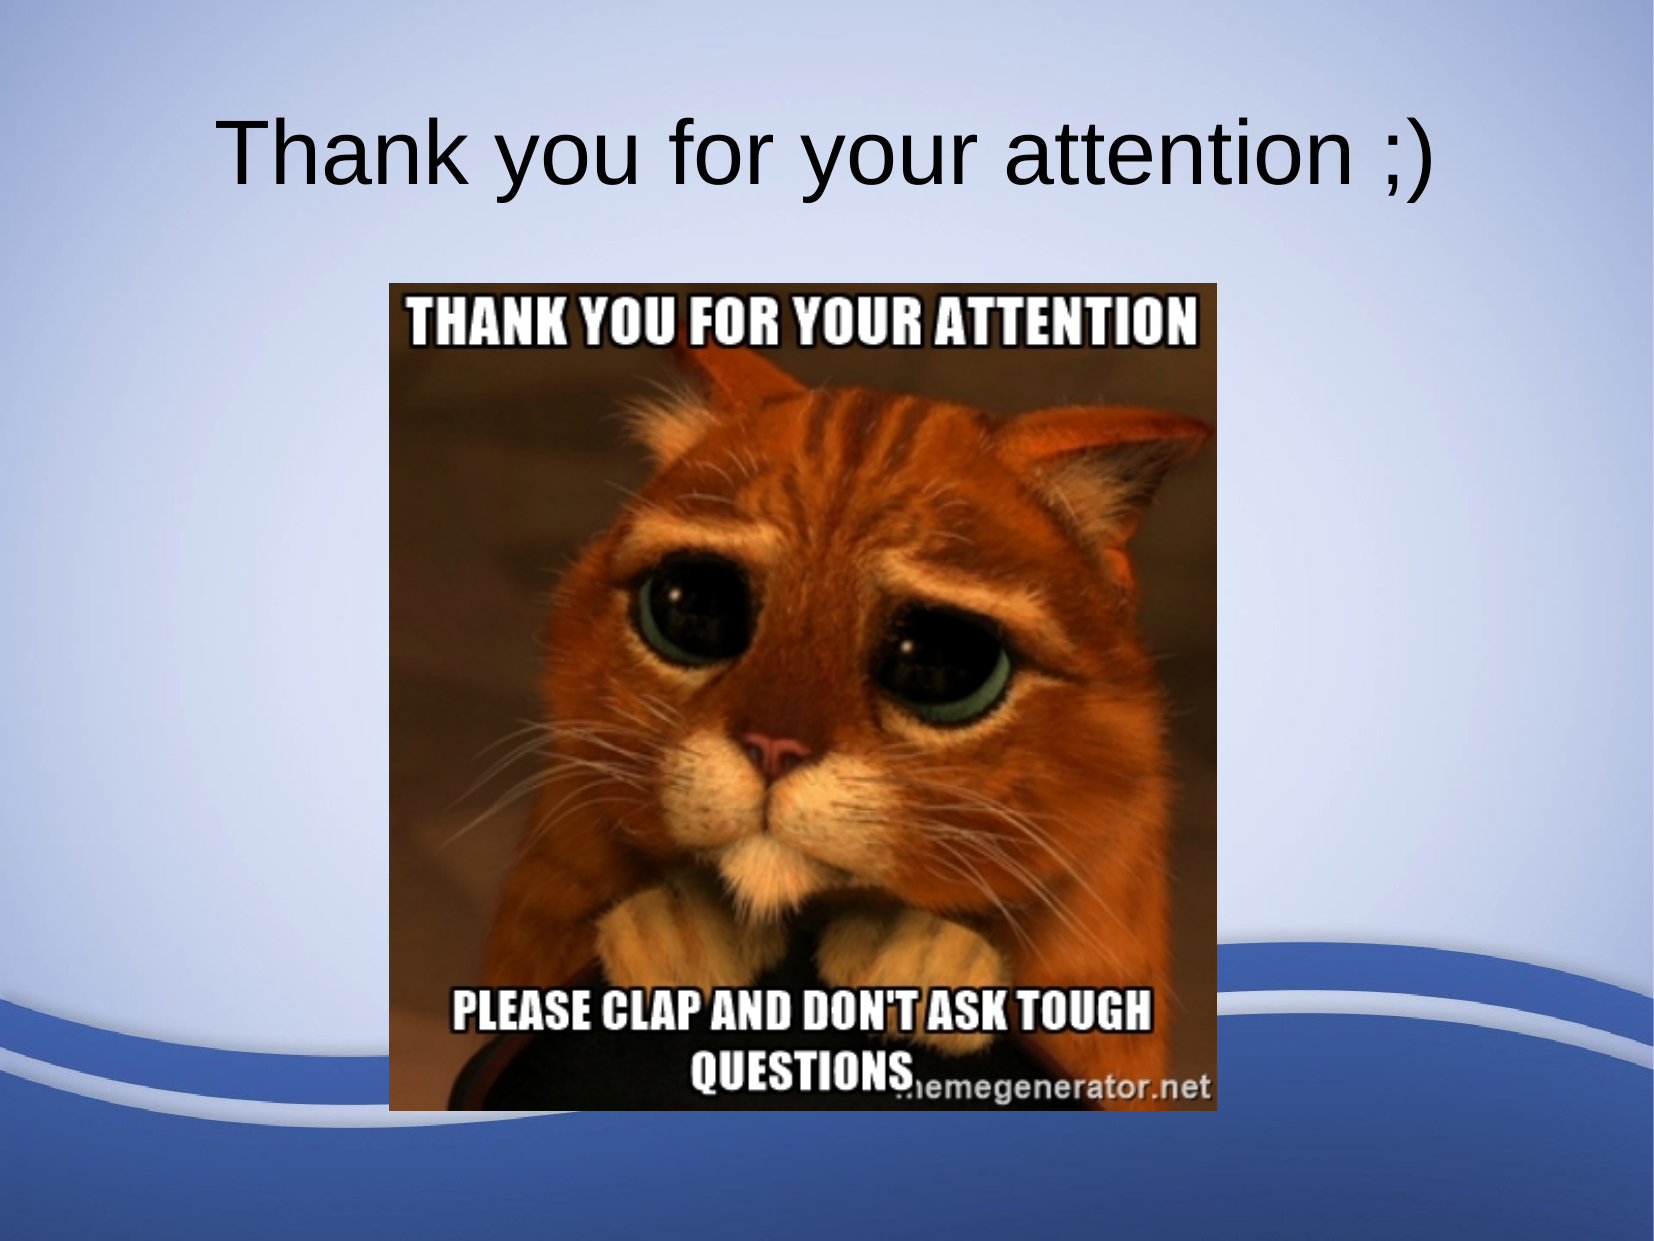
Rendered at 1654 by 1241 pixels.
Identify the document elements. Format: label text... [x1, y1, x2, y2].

title Thank you for your attention ;) [82, 49, 1571, 257]
picture [0, 0, 1654, 1241]
